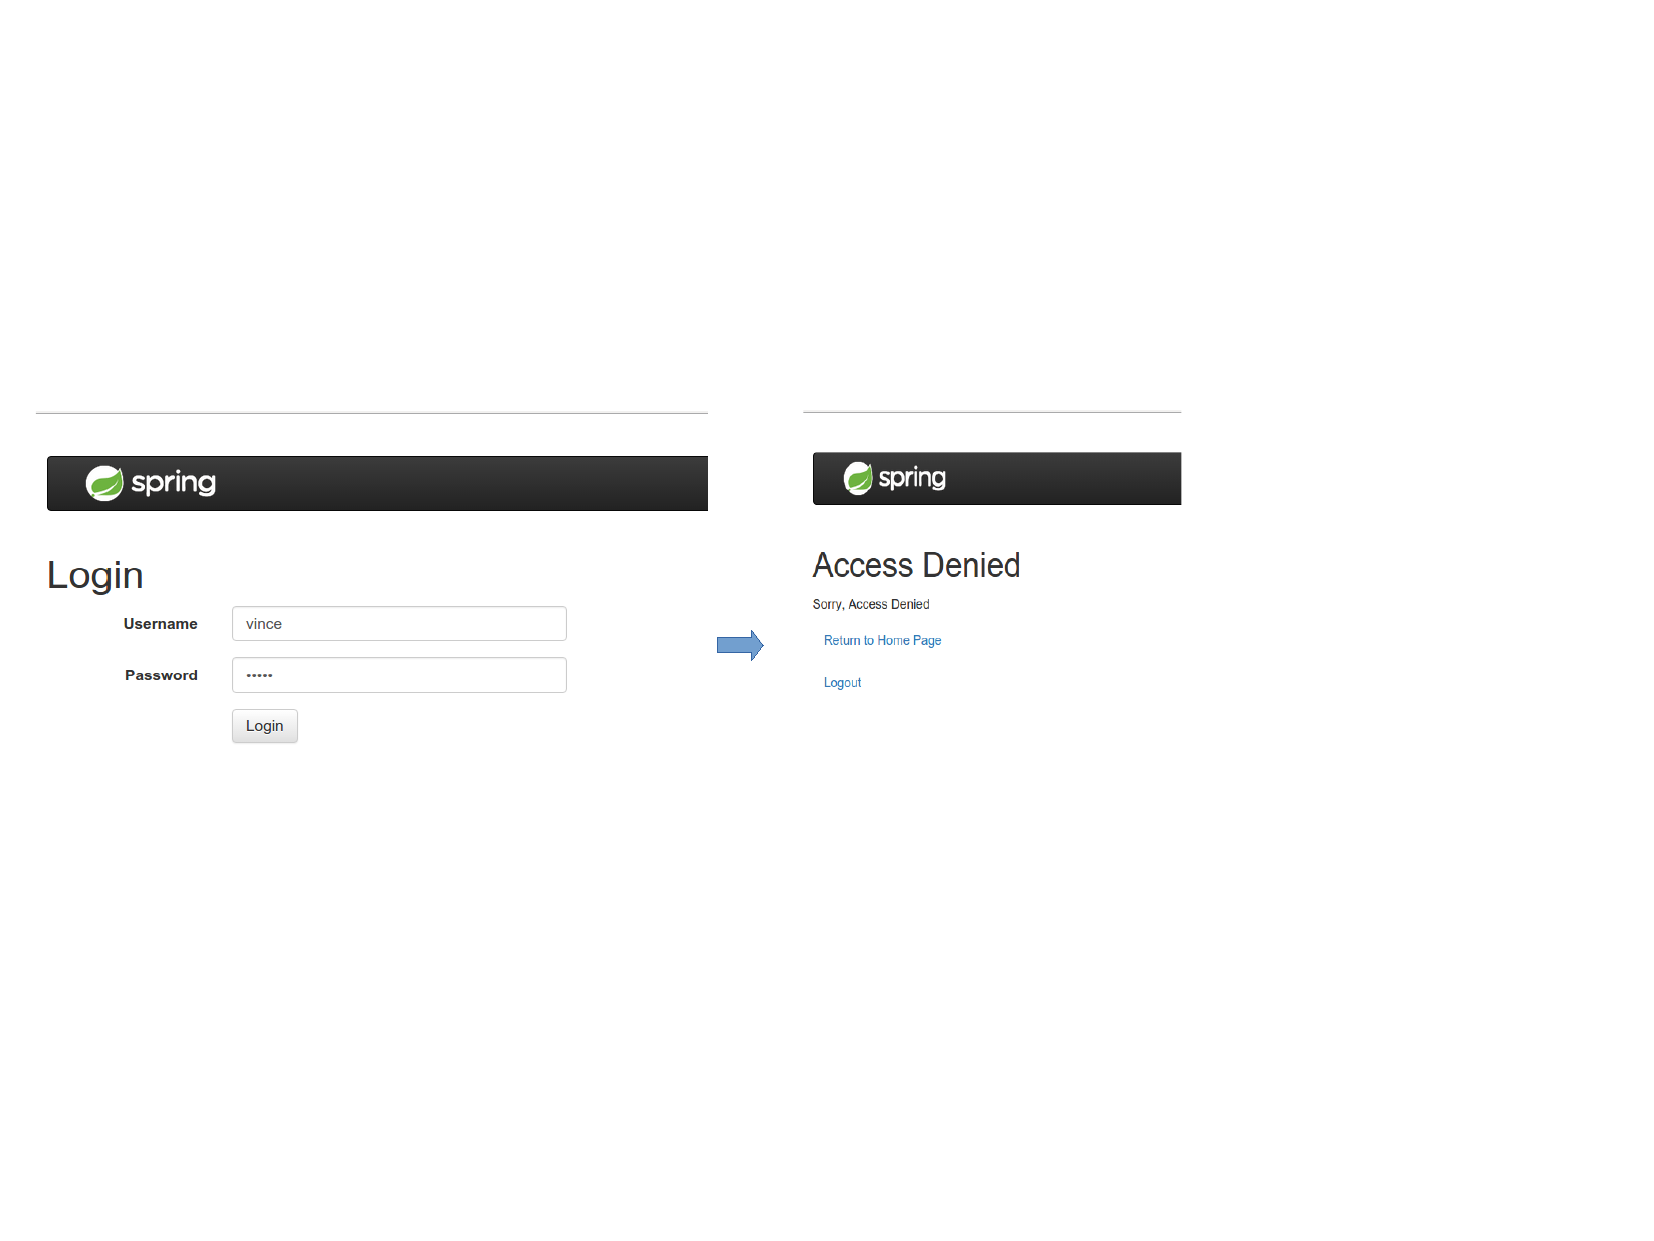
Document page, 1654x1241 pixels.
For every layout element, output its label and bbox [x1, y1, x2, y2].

picture [35, 411, 708, 877]
text_box [717, 630, 764, 661]
picture [803, 410, 1182, 816]
